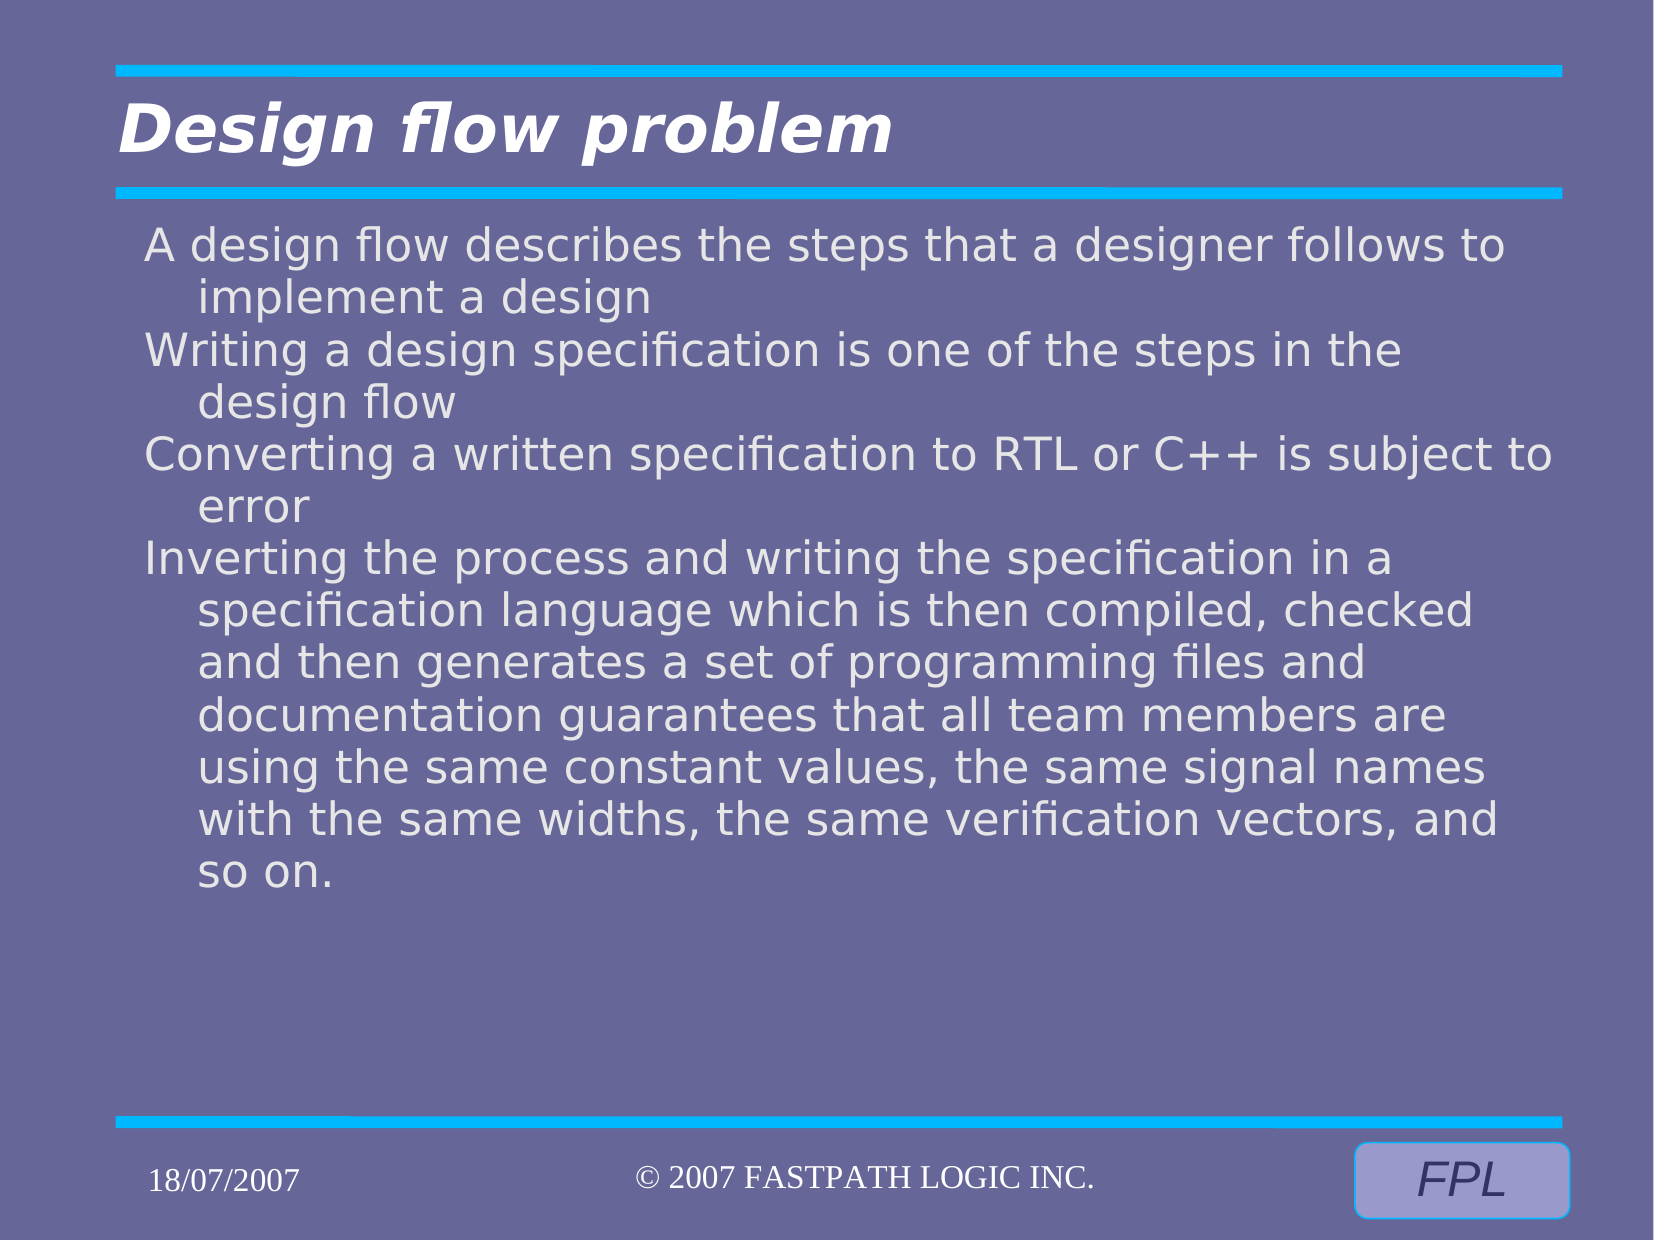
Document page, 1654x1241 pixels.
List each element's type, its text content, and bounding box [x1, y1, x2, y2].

title Design flow problem [118, 41, 1531, 219]
list A design flow describes the steps that a designer follows to implement a design Writing a design specification is one of the steps in the design flow Converting a written specification to RTL or C++ is subject to error Inverting the process and writing the specification in a specification language which is then compiled, checked and then generates a set of programming files and documentation guarantees that all team members are using the same constant values, the same signal names with the same widths, the same verification vectors, and so on. [126, 219, 1566, 1132]
